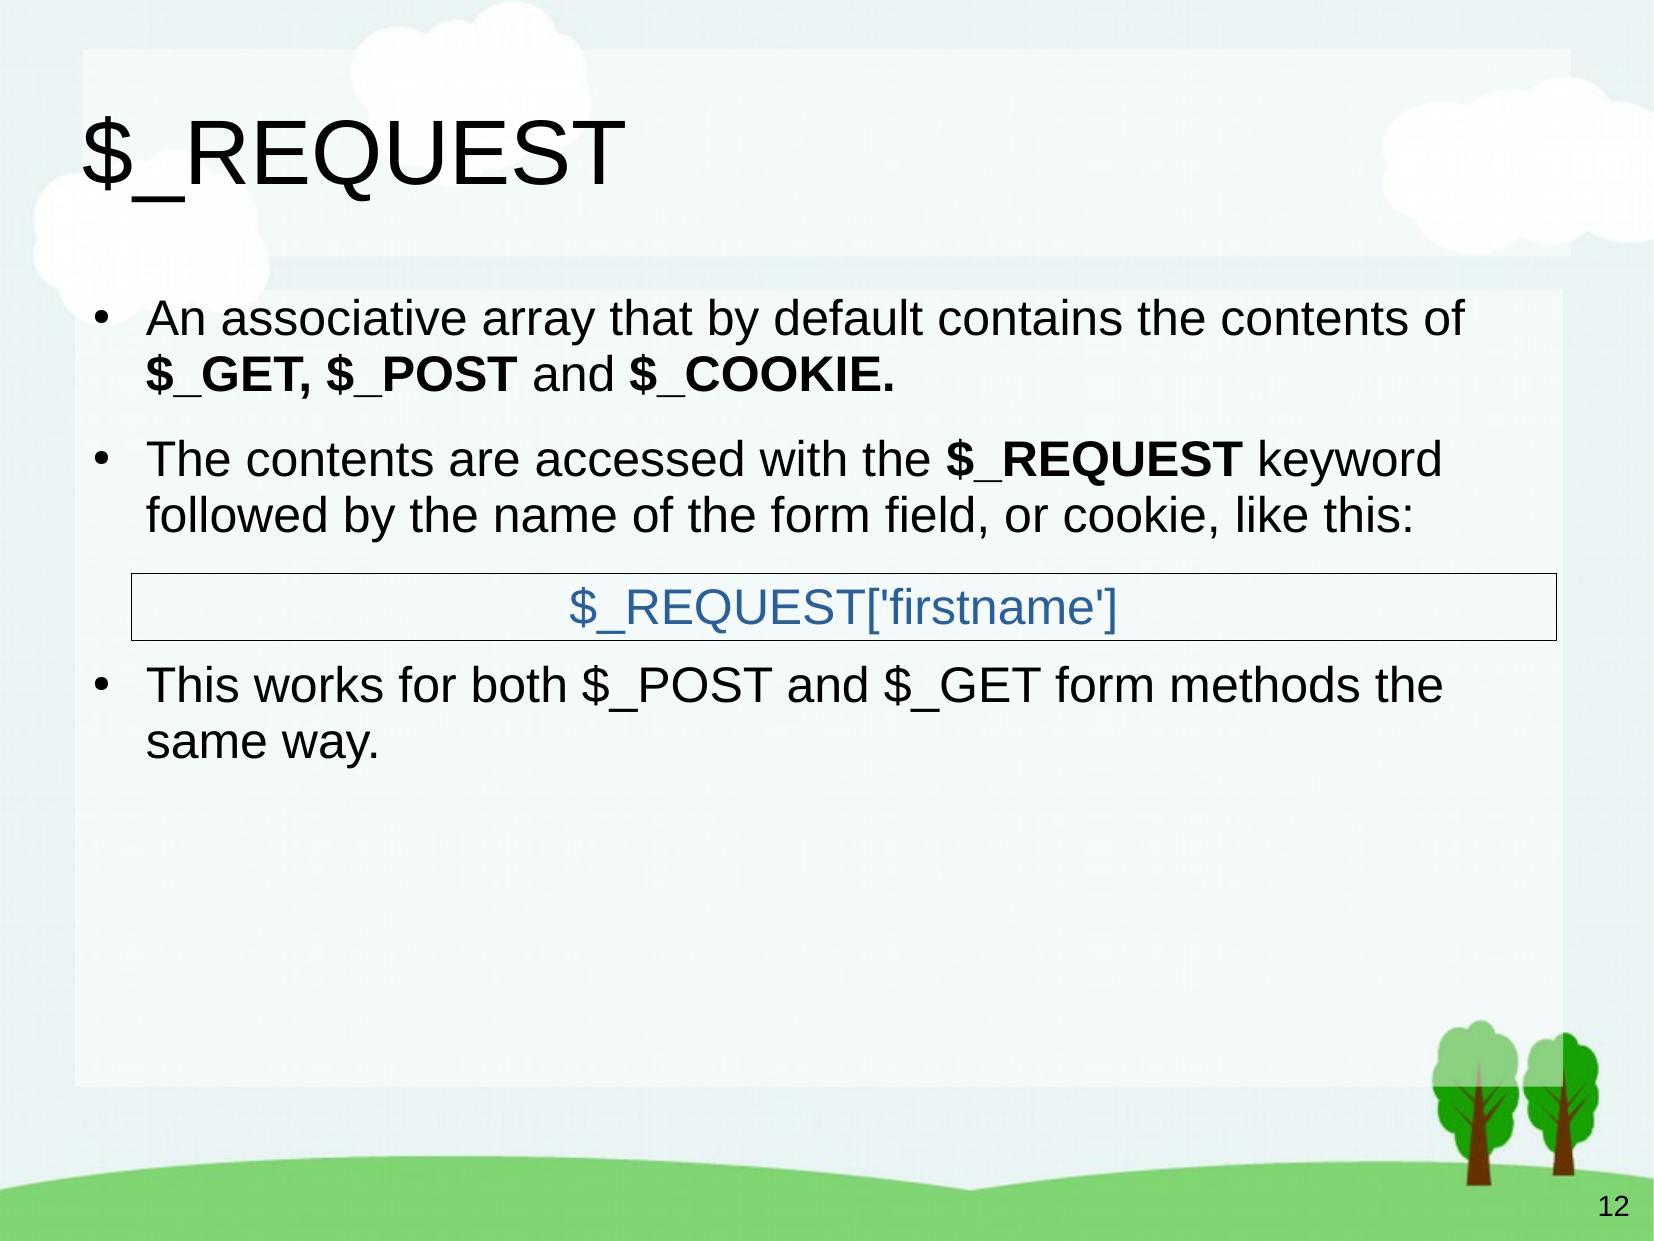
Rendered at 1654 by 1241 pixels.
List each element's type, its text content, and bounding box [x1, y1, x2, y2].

title $_REQUEST [82, 49, 1571, 257]
picture [0, 0, 1654, 1241]
list An associative array that by default contains the contents of $_GET, $_POST and $_COOKIE. The contents are accessed with the $_REQUEST keyword followed by the name of the form field, or cookie, like this: This works for both $_POST and $_GET form methods the same way. [75, 290, 1564, 1087]
table_header $_REQUEST['firstname'] [132, 574, 1556, 640]
